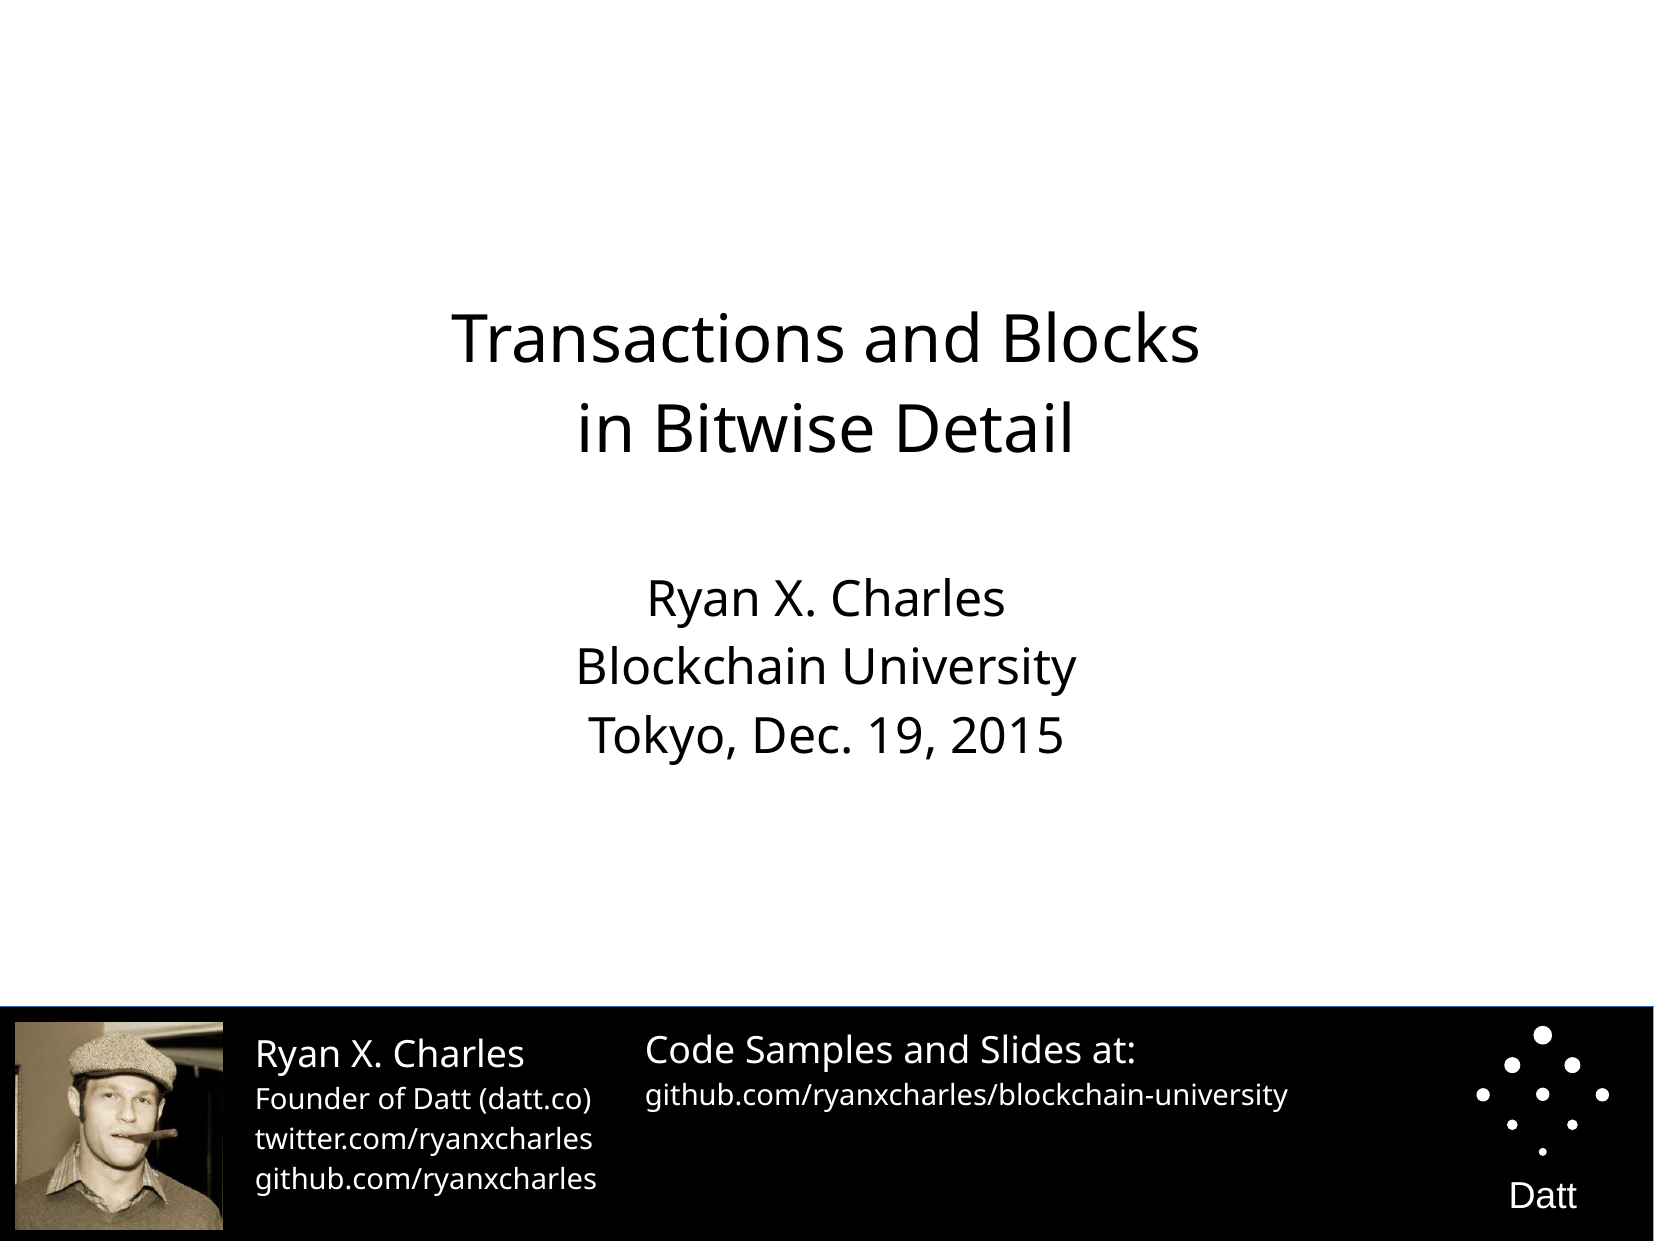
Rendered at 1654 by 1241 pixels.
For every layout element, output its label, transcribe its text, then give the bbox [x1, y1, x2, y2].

picture [15, 1022, 223, 1231]
picture [1475, 1023, 1611, 1159]
text_box Datt [1452, 1167, 1633, 1241]
text_box Code Samples and Slides at: github.com/ryanxcharles/blockchain-university [630, 1015, 1403, 1156]
text_box Ryan X. Charles Founder of Datt (datt.co) twitter.com/ryanxcharles github.com/ryanxcharles [240, 1020, 976, 1241]
subtitle Transactions and Blocks in Bitwise Detail Ryan X. Charles Blockchain University Tokyo, Dec. 19, 2015 [82, 49, 1571, 1010]
text_box [0, 1006, 1654, 1241]
